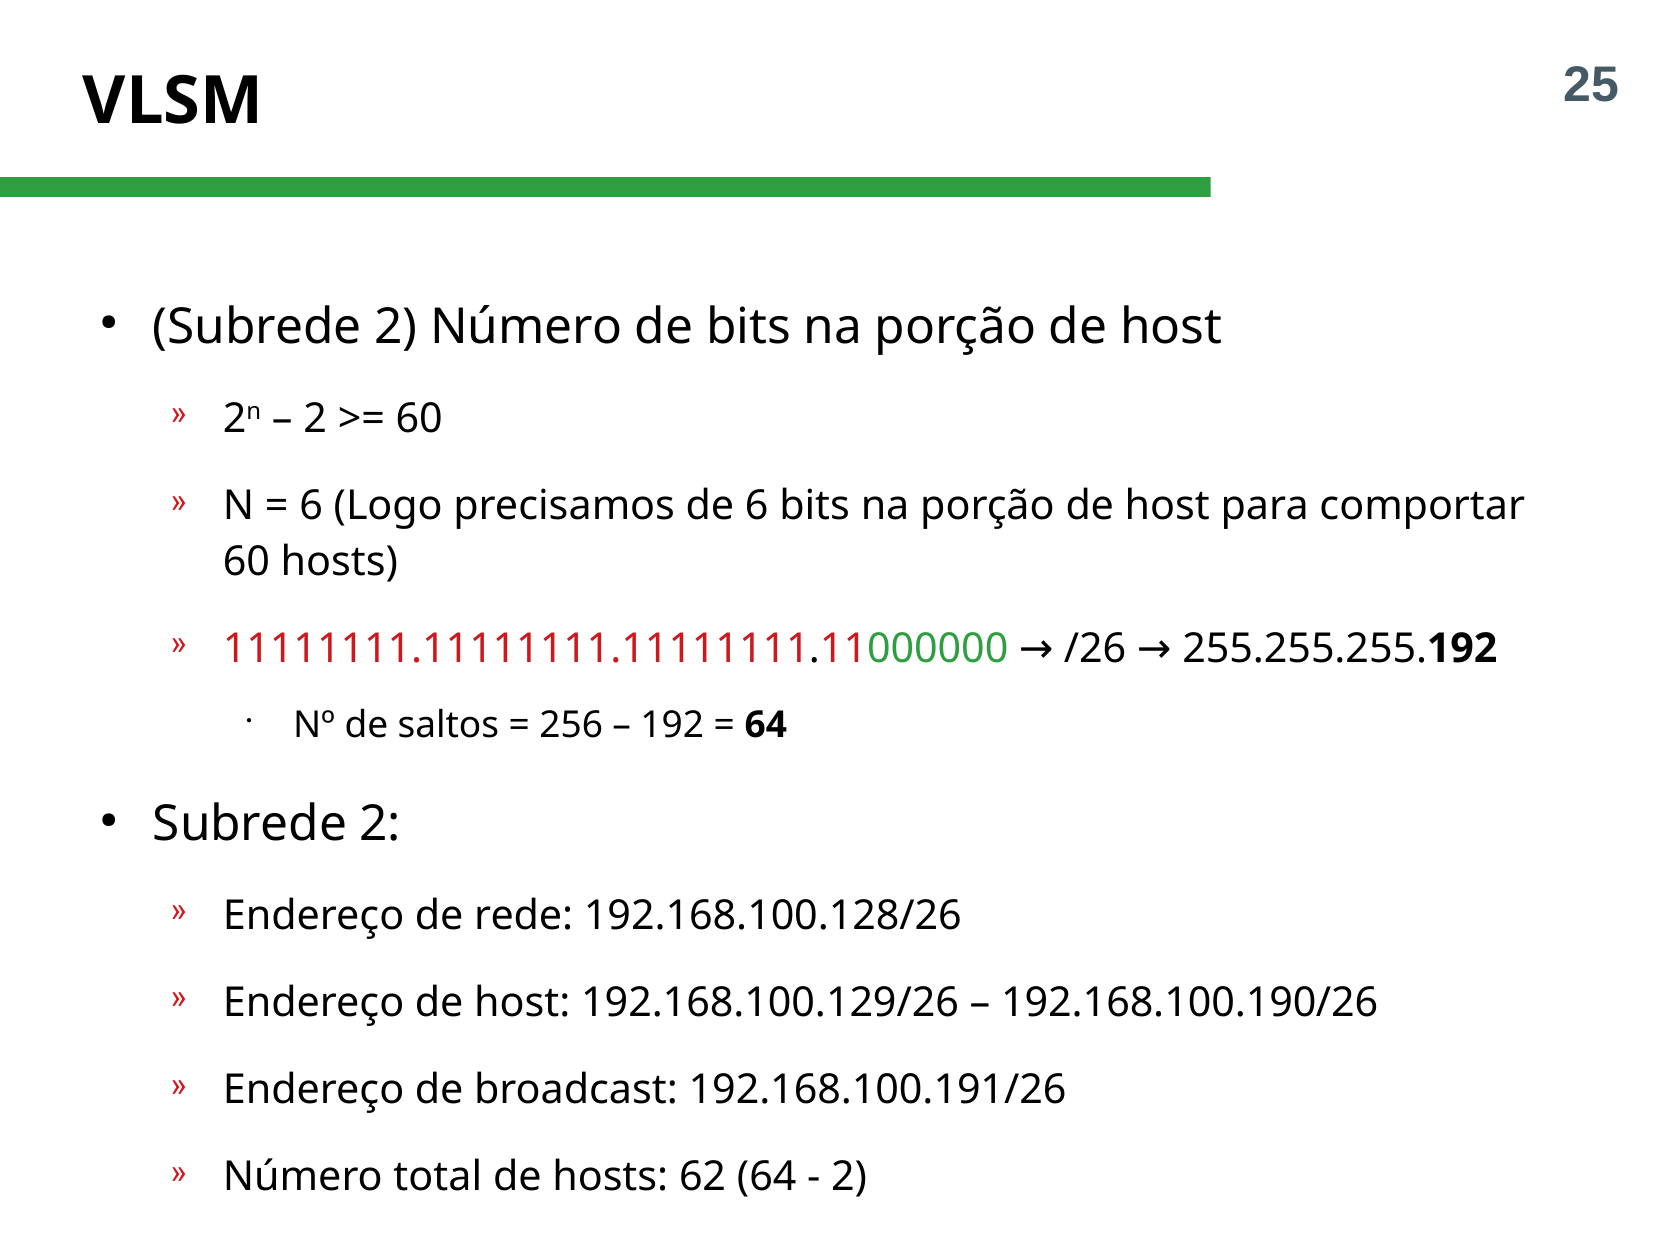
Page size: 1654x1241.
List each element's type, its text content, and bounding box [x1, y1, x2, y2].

list (Subrede 2) Número de bits na porção de host 2n – 2 >= 60 N = 6 (Logo precisamos de 6 bits na porção de host para comportar 60 hosts) 11111111.11111111.11111111.11000000 → /26 → 255.255.255.192 Nº de saltos = 256 – 192 = 64 Subrede 2: Endereço de rede: 192.168.100.128/26 Endereço de host: 192.168.100.129/26 – 192.168.100.190/26 Endereço de broadcast: 192.168.100.191/26 Número total de hosts: 62 (64 - 2) [82, 290, 1571, 1211]
title VLSM [82, 0, 1152, 202]
